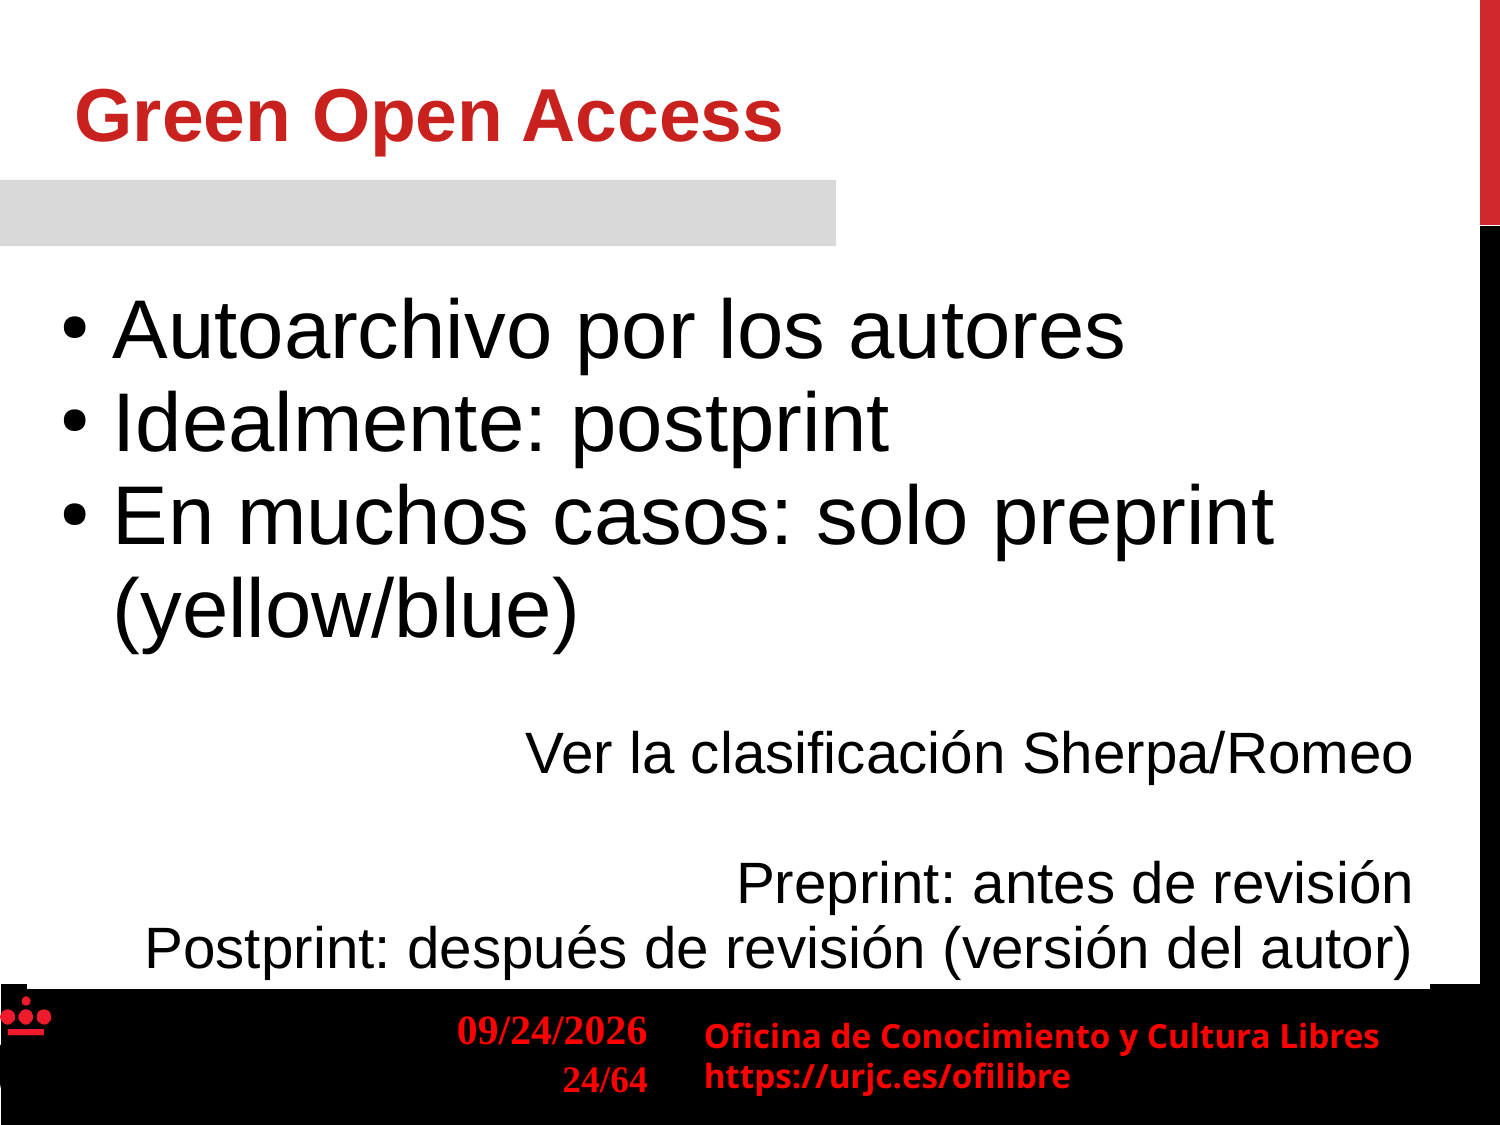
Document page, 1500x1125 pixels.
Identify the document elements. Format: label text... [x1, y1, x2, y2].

text_box Green Open Access [60, 66, 991, 249]
title [75, 15, 1425, 172]
text_box Autoarchivo por los autores Idealmente: postprint En muchos casos: solo preprint (yellow/blue) Ver la clasificación Sherpa/Romeo Preprint: antes de revisión Postprint: después de revisión (versión del autor) [27, 276, 1430, 989]
